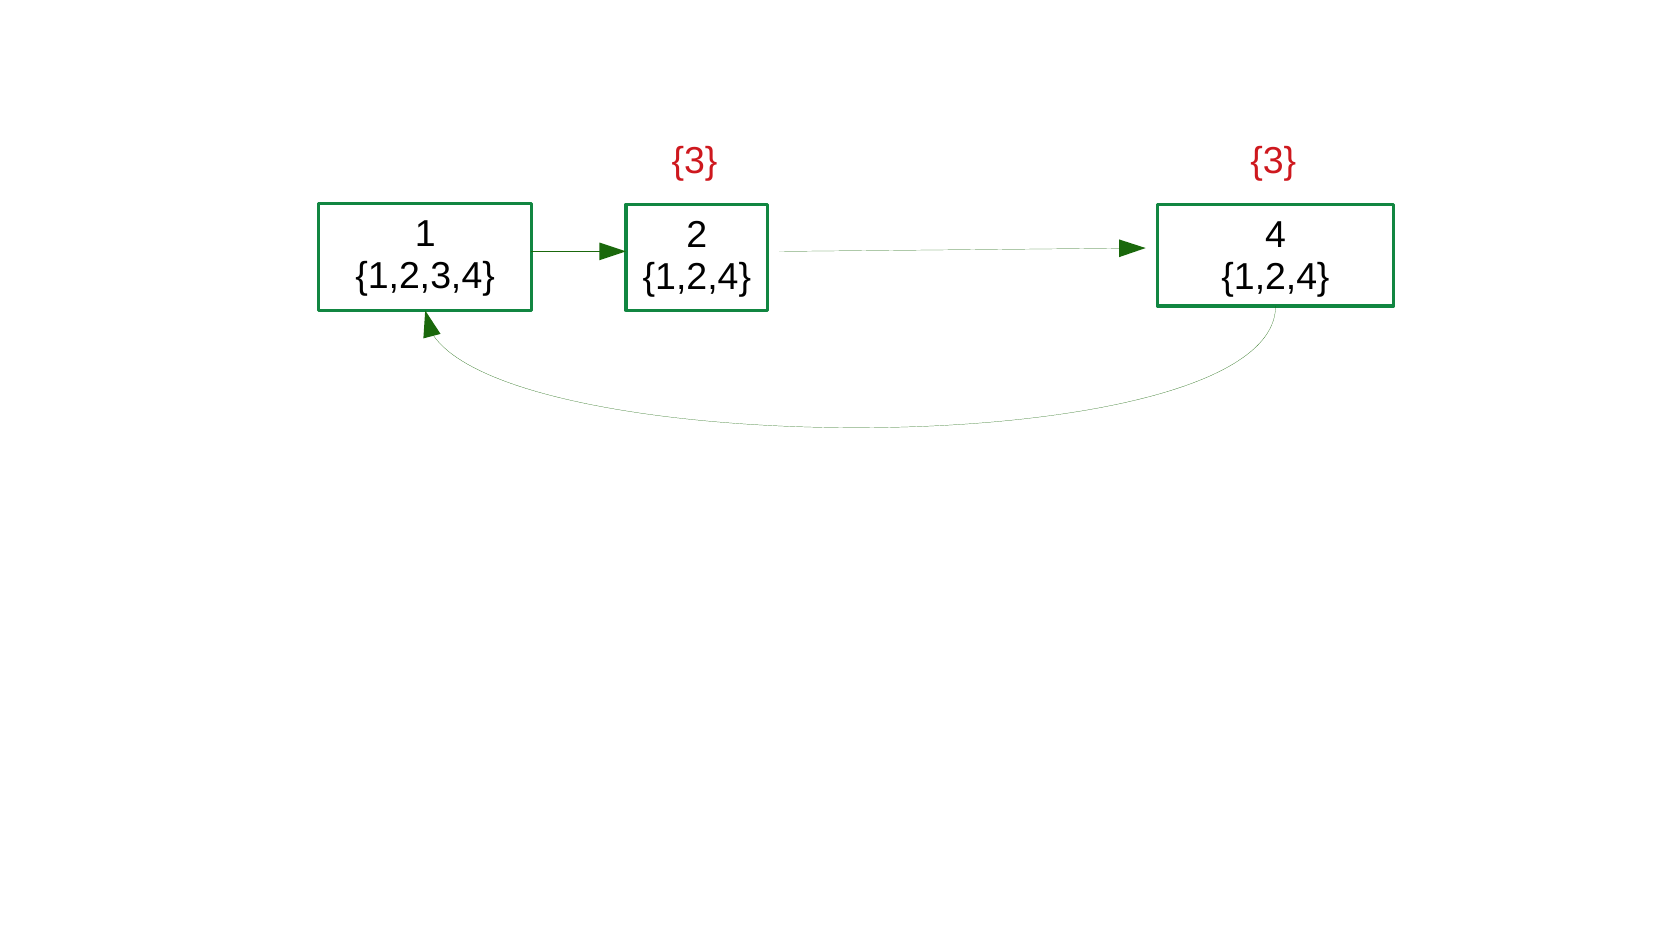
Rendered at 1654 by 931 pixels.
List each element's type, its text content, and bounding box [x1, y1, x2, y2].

text_box 2 {1,2,4} [625, 204, 768, 311]
text_box {3} [656, 132, 733, 189]
text_box 1 {1,2,3,4} [318, 203, 532, 311]
text_box {3} [1235, 132, 1312, 189]
text_box 4 {1,2,4} [1157, 204, 1394, 307]
